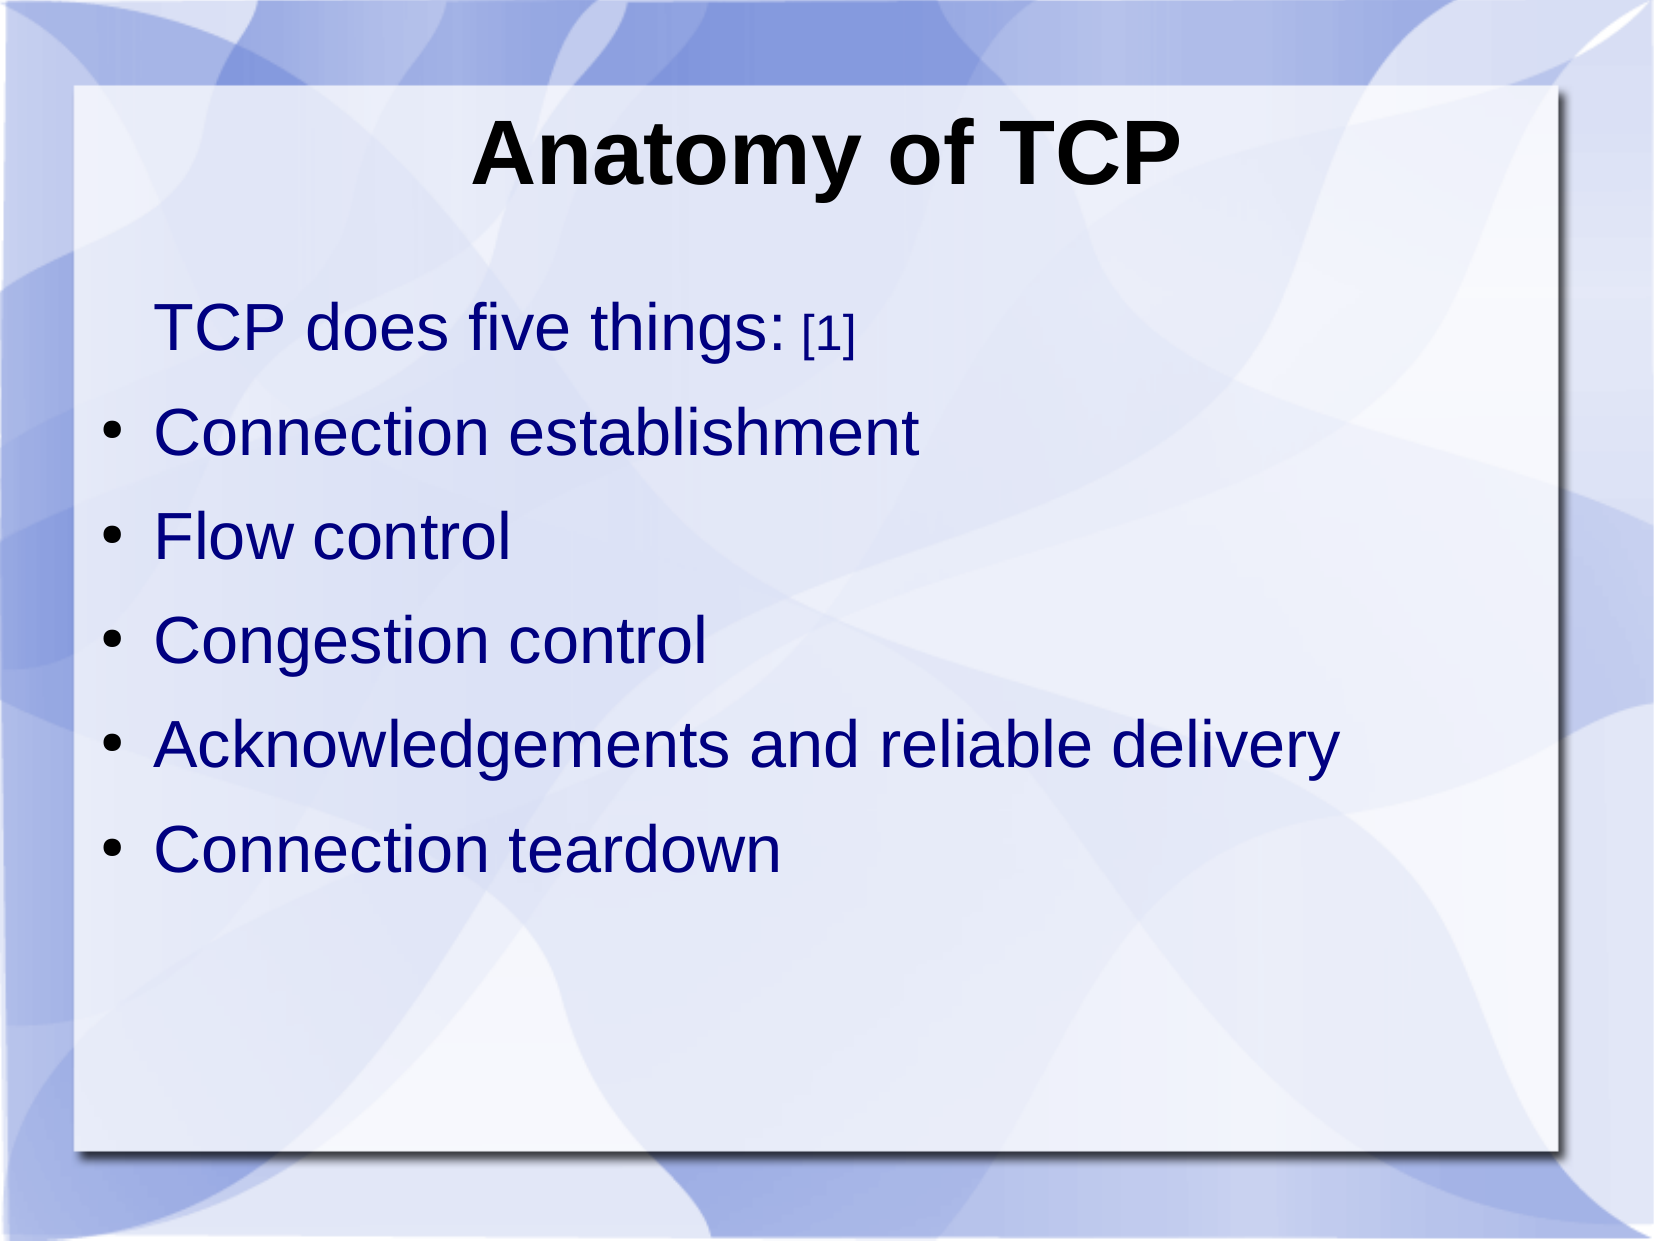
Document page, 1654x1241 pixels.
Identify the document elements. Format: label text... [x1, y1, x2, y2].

title Anatomy of TCP [82, 49, 1571, 257]
picture [0, 0, 1654, 1241]
list TCP does five things: [1] Connection establishment Flow control Congestion control Acknowledgements and reliable delivery Connection teardown [82, 290, 1538, 995]
